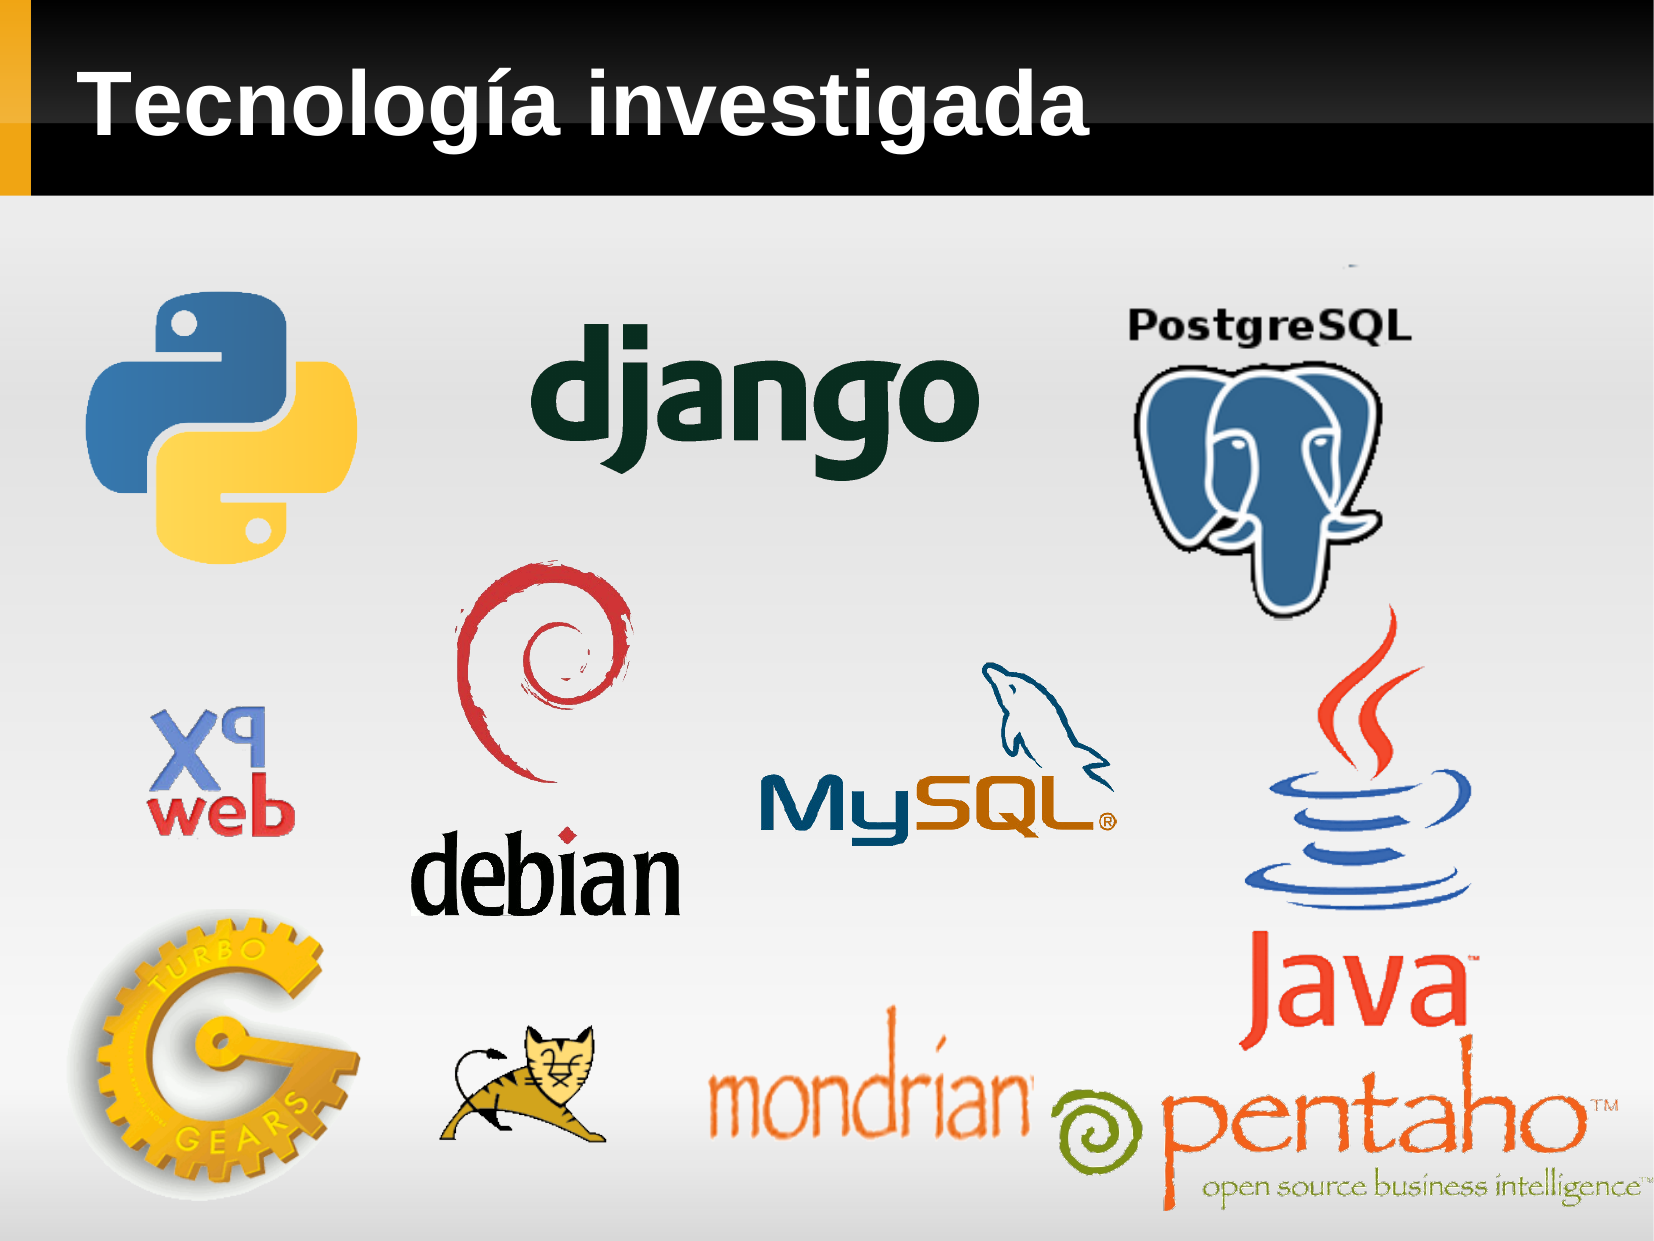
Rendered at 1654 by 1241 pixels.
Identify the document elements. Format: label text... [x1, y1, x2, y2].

picture [0, 0, 1654, 1241]
title Tecnología investigada [76, 0, 1565, 208]
